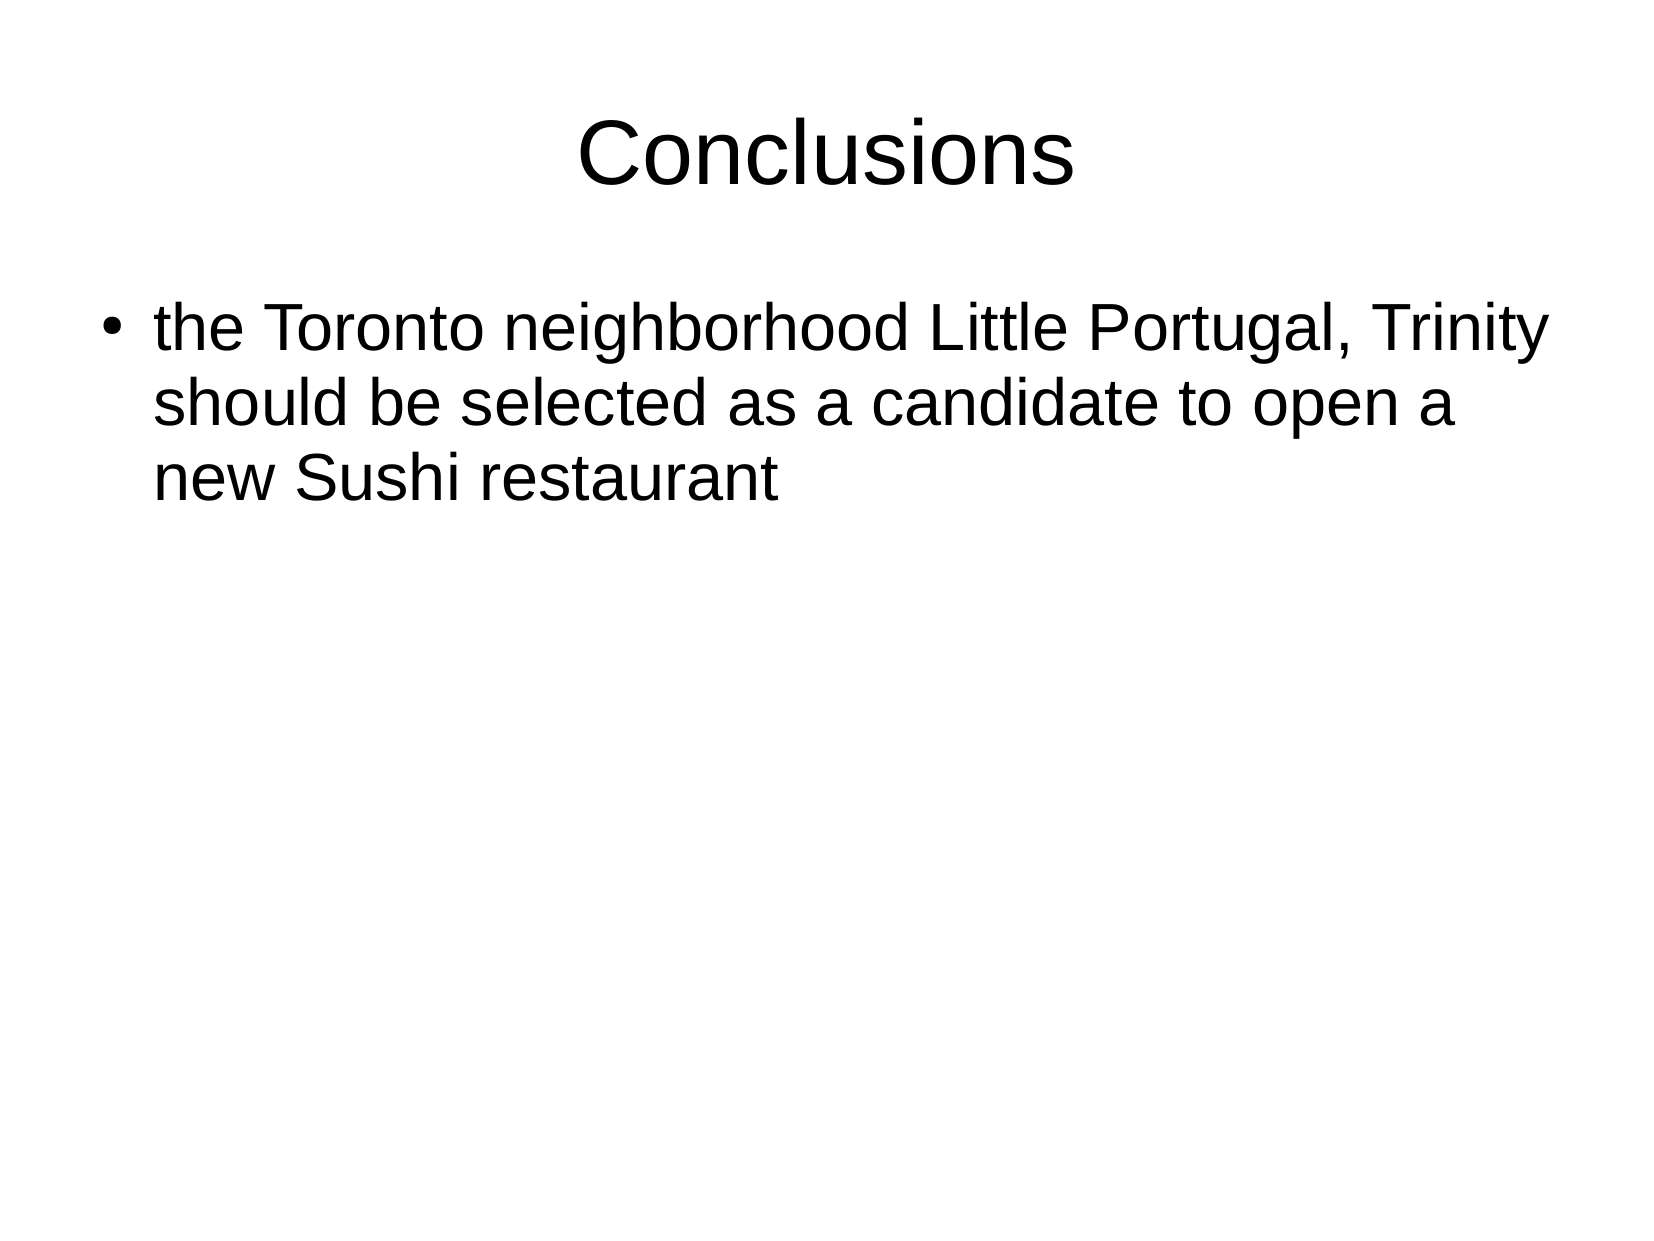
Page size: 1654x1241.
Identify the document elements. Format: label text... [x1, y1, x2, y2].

title Conclusions [82, 49, 1571, 257]
list the Toronto neighborhood Little Portugal, Trinity should be selected as a candidate to open a new Sushi restaurant [82, 290, 1571, 1010]
